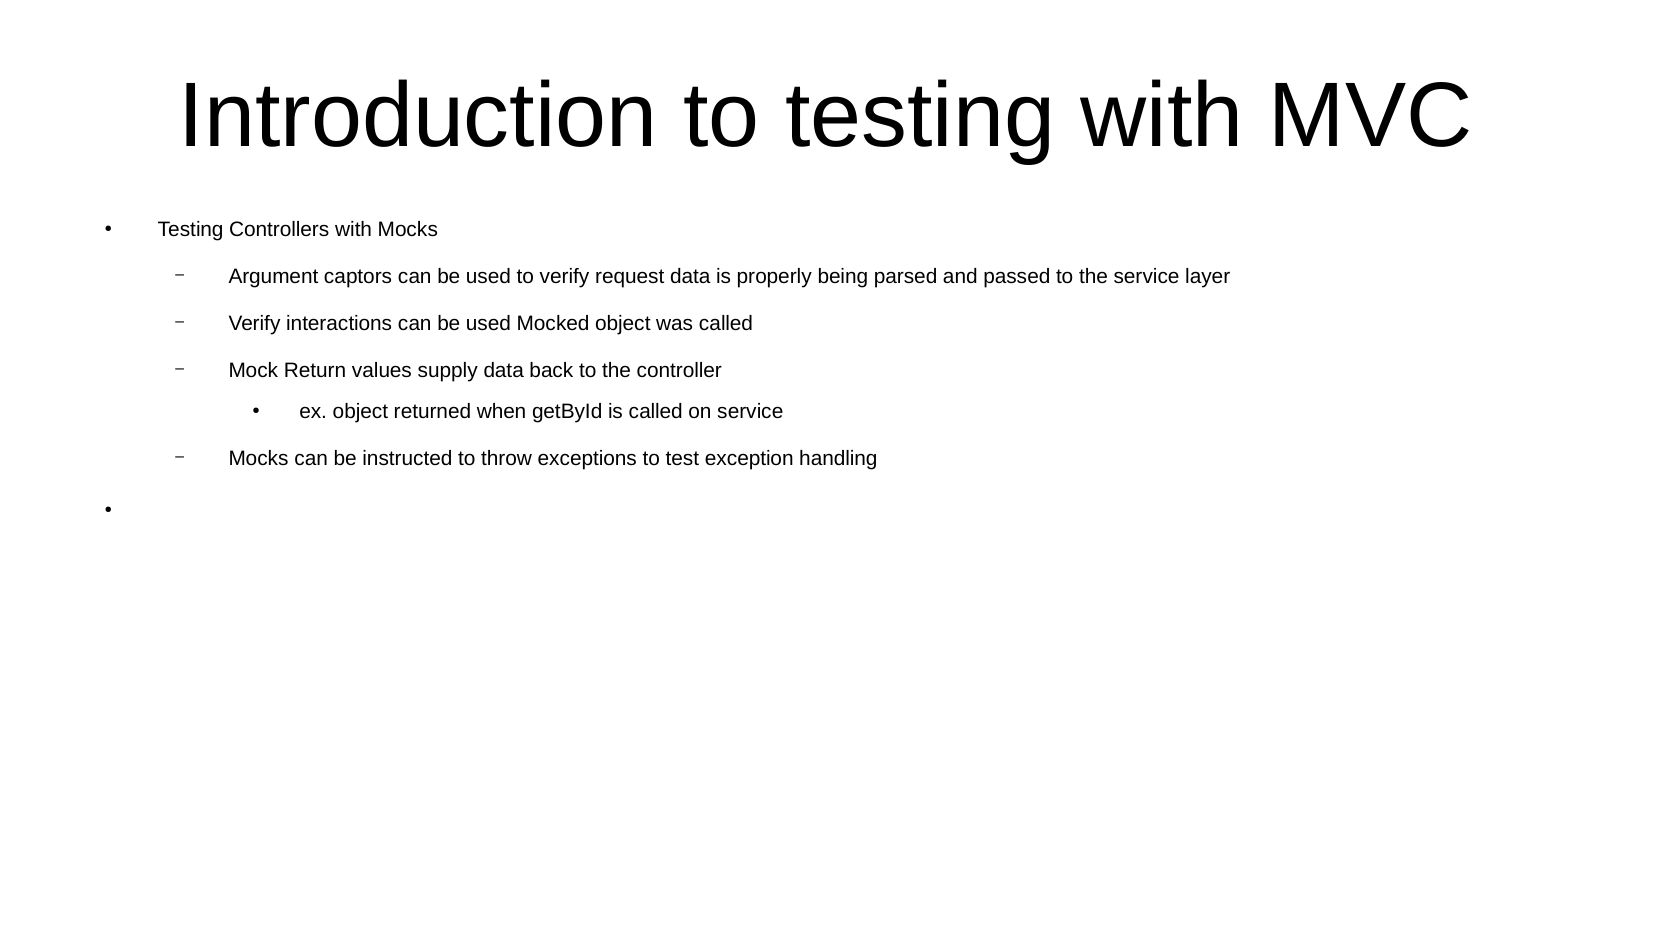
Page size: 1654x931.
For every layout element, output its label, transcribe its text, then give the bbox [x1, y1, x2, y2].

title Introduction to testing with MVC [82, 37, 1571, 193]
list Testing Controllers with Mocks Argument captors can be used to verify request data is properly being parsed and passed to the service layer Verify interactions can be used Mocked object was called Mock Return values supply data back to the controller ex. object returned when getById is called on service Mocks can be instructed to throw exceptions to test exception handling [86, 217, 1613, 901]
